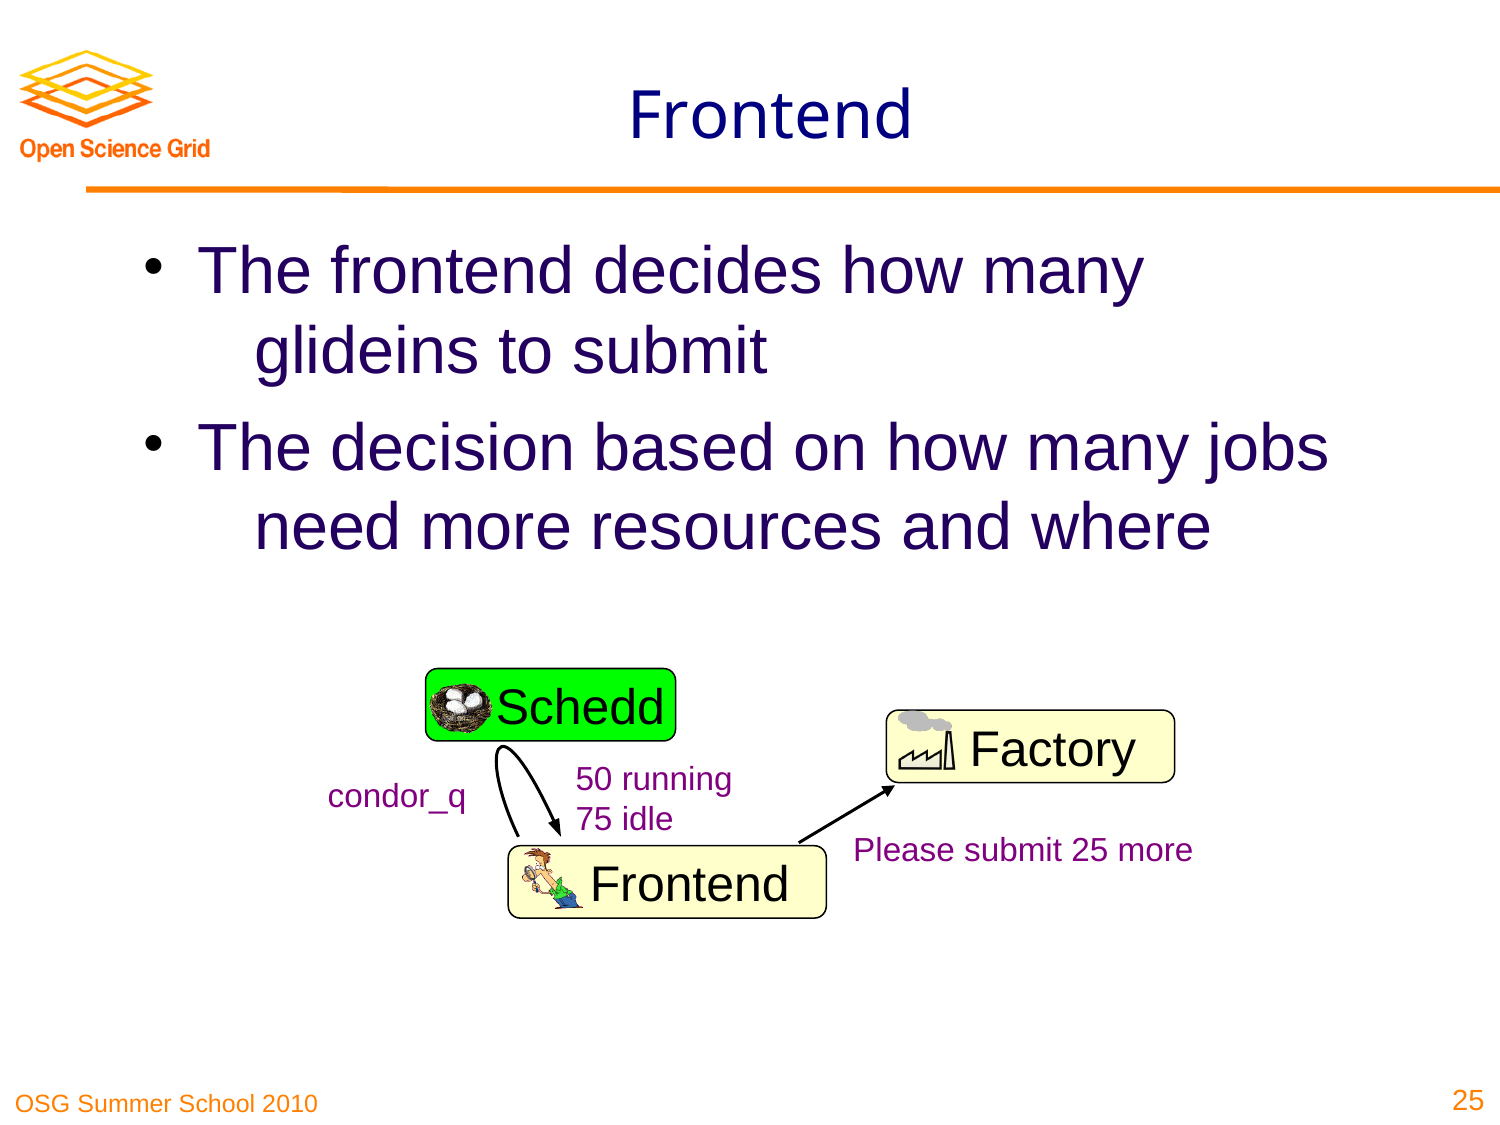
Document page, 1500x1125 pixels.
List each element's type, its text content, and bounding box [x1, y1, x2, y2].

text_box Schedd [425, 668, 676, 741]
picture [522, 848, 583, 909]
title Frontend [201, 18, 1341, 206]
picture [898, 709, 959, 770]
text_box Frontend [508, 845, 827, 919]
picture [0, 27, 201, 179]
text_box Please submit 25 more [838, 820, 1209, 876]
text_box 50 running 75 idle [560, 749, 748, 845]
list The frontend decides how many glideins to submit The decision based on how many jobs need more resources and where [127, 218, 1402, 987]
picture [424, 678, 496, 739]
text_box Factory [886, 710, 1175, 783]
text_box condor_q [312, 767, 482, 822]
